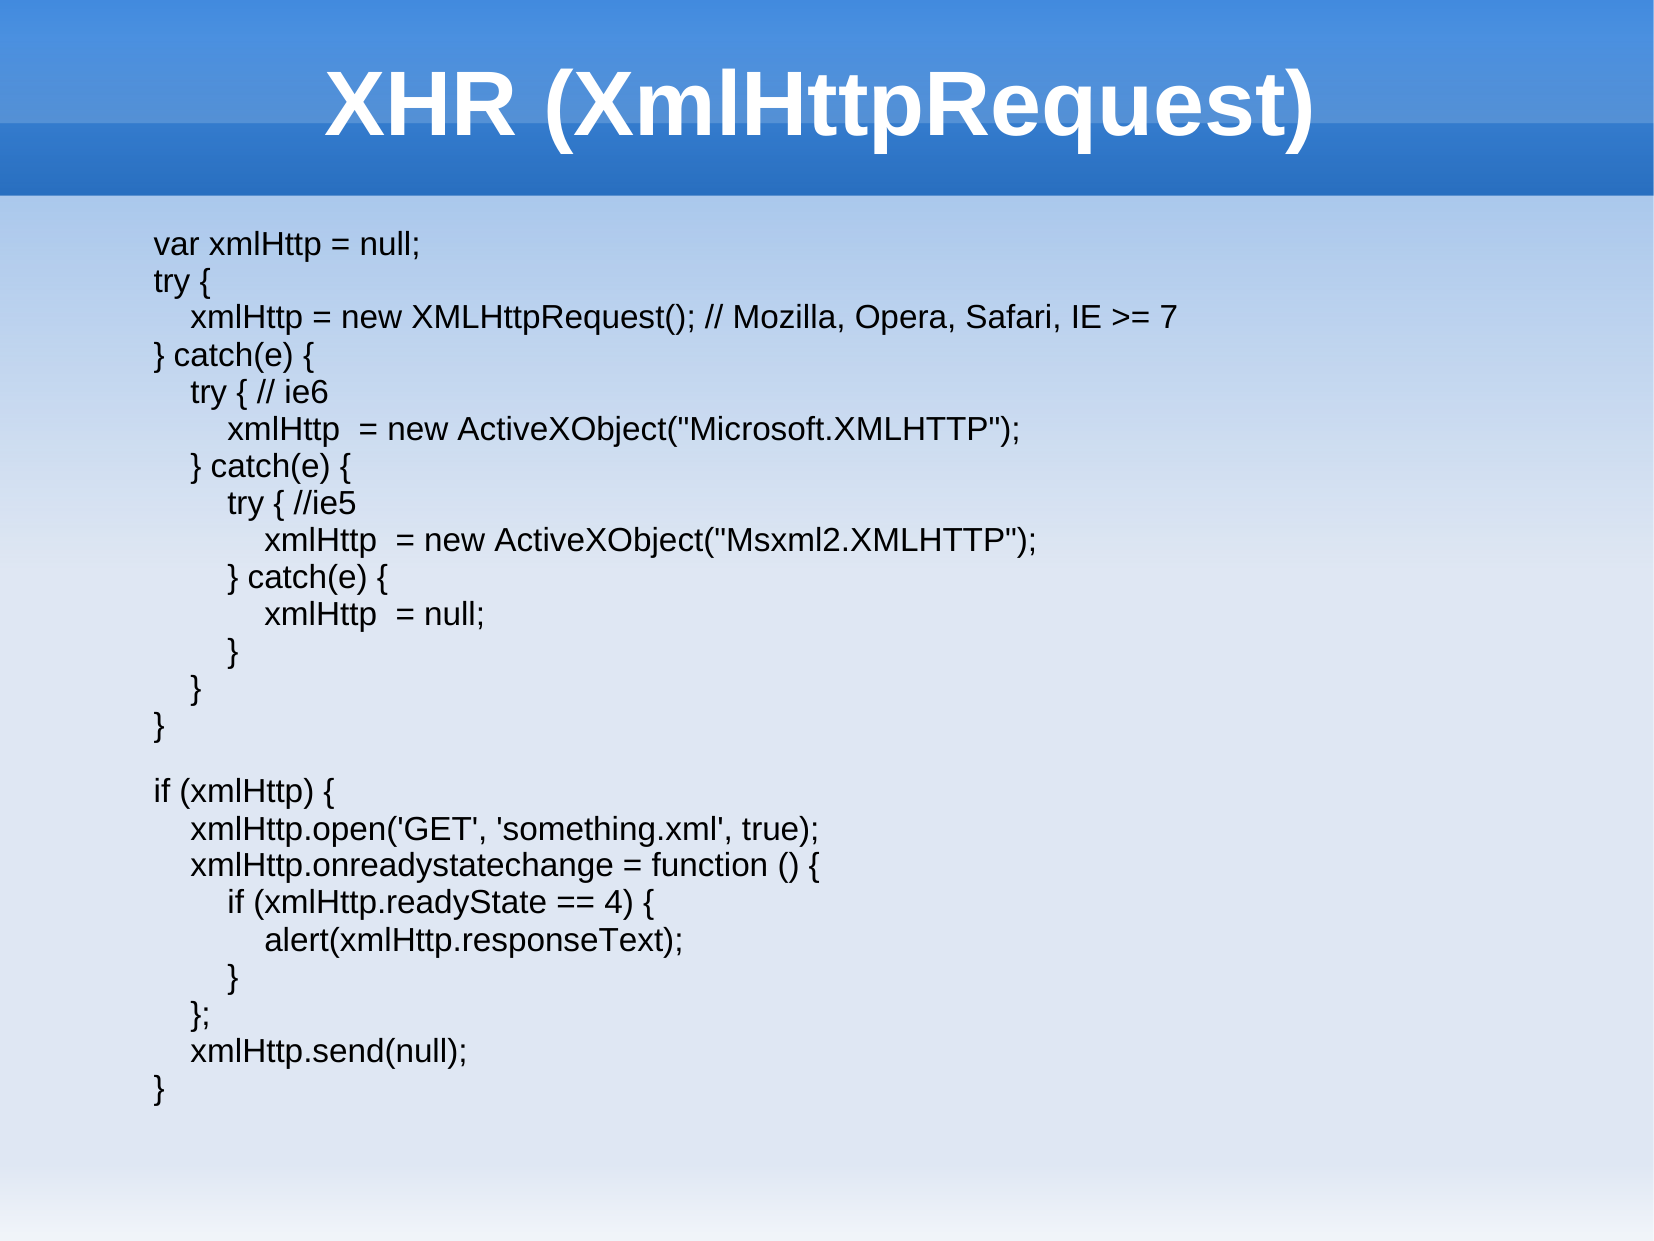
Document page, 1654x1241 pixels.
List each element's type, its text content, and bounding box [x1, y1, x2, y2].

title XHR (XmlHttpRequest) [76, 7, 1565, 200]
list var xmlHttp = null; try { xmlHttp = new XMLHttpRequest(); // Mozilla, Opera, Safari, IE >= 7 } catch(e) { try { // ie6 xmlHttp = new ActiveXObject("Microsoft.XMLHTTP"); } catch(e) { try { //ie5 xmlHttp = new ActiveXObject("Msxml2.XMLHTTP"); } catch(e) { xmlHttp = null; } } } if (xmlHttp) { xmlHttp.open('GET', 'something.xml', true); xmlHttp.onreadystatechange = function () { if (xmlHttp.readyState == 4) { alert(xmlHttp.responseText); } }; xmlHttp.send(null); } [82, 225, 1571, 1172]
picture [0, 0, 1654, 1241]
